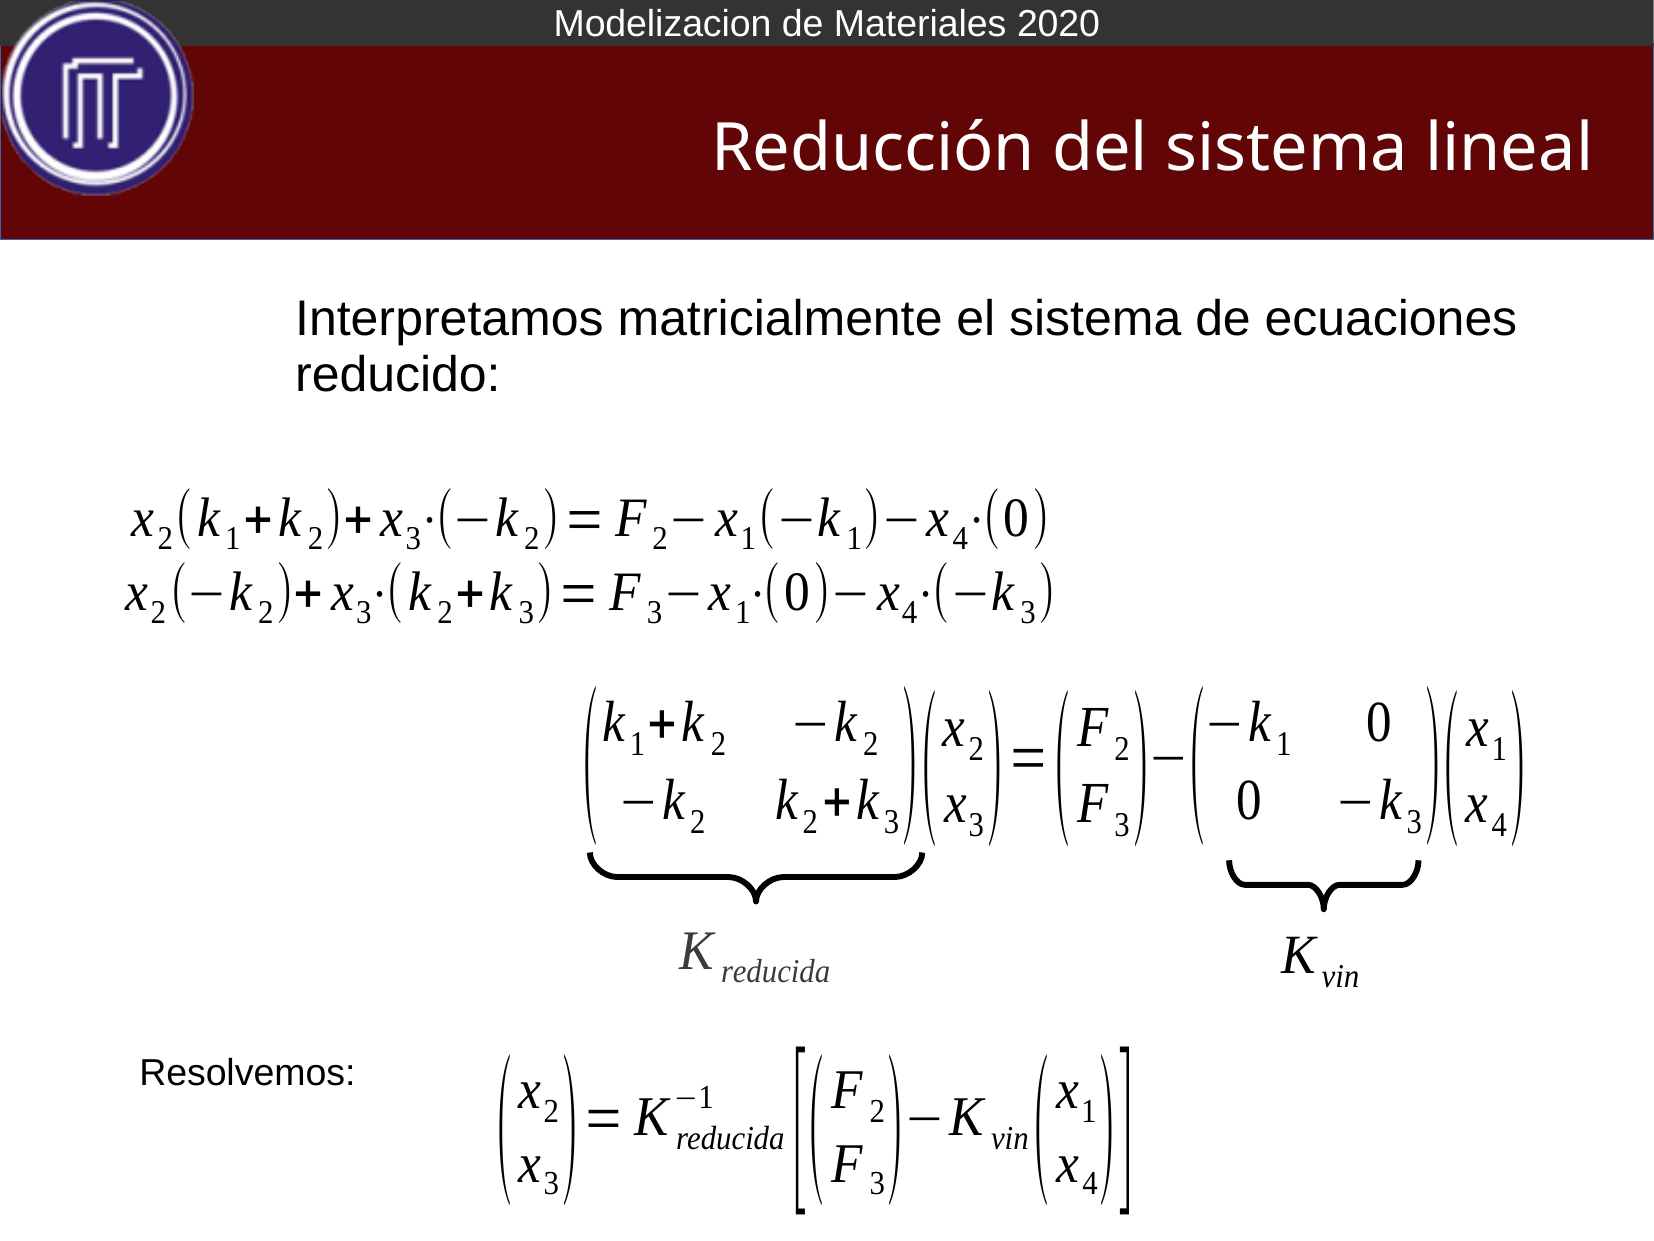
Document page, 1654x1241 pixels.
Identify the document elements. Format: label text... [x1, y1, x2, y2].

list Interpretamos matricialmente el sistema de ecuaciones reducido: [82, 290, 1571, 455]
chart [489, 1043, 1139, 1218]
chart [670, 919, 838, 990]
text_box Resolvemos: [124, 1043, 489, 1101]
chart [1271, 925, 1367, 995]
chart [116, 485, 1061, 632]
title Reducción del sistema lineal [41, 70, 1654, 218]
picture [0, 0, 194, 196]
chart [576, 682, 1533, 851]
